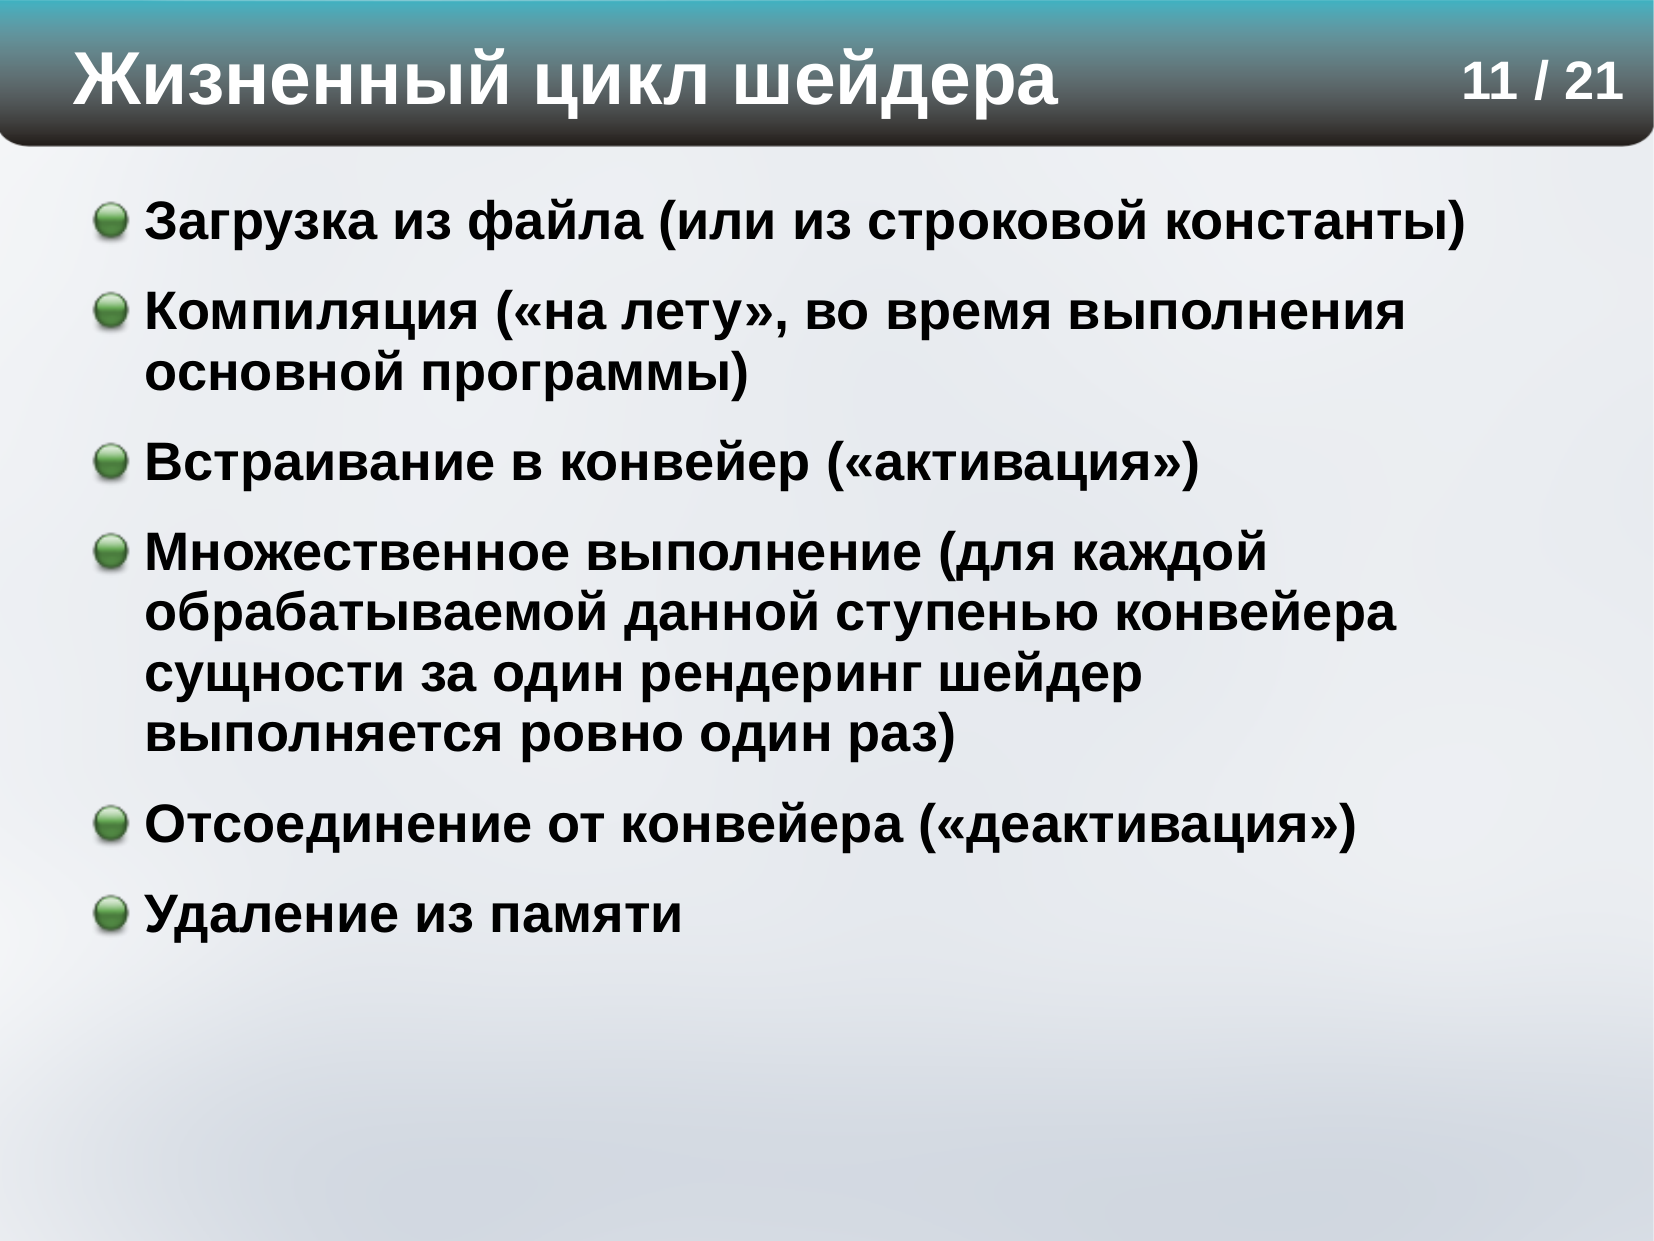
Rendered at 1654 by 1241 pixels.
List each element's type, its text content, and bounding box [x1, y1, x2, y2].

text_box Загрузка из файла (или из строковой константы) Компиляция («на лету», во время выполнения основной программы) Встраивание в конвейер («активация») Множественное выполнение (для каждой обрабатываемой данной ступенью конвейера сущности за один рендеринг шейдер выполняется ровно один раз) Отсоединение от конвейера («деактивация») Удаление из памяти [70, 183, 1506, 975]
text_box Жизненный цикл шейдера [59, 29, 1359, 129]
text_box <номер> / 21 [1446, 42, 1654, 119]
picture [0, 0, 1654, 1241]
